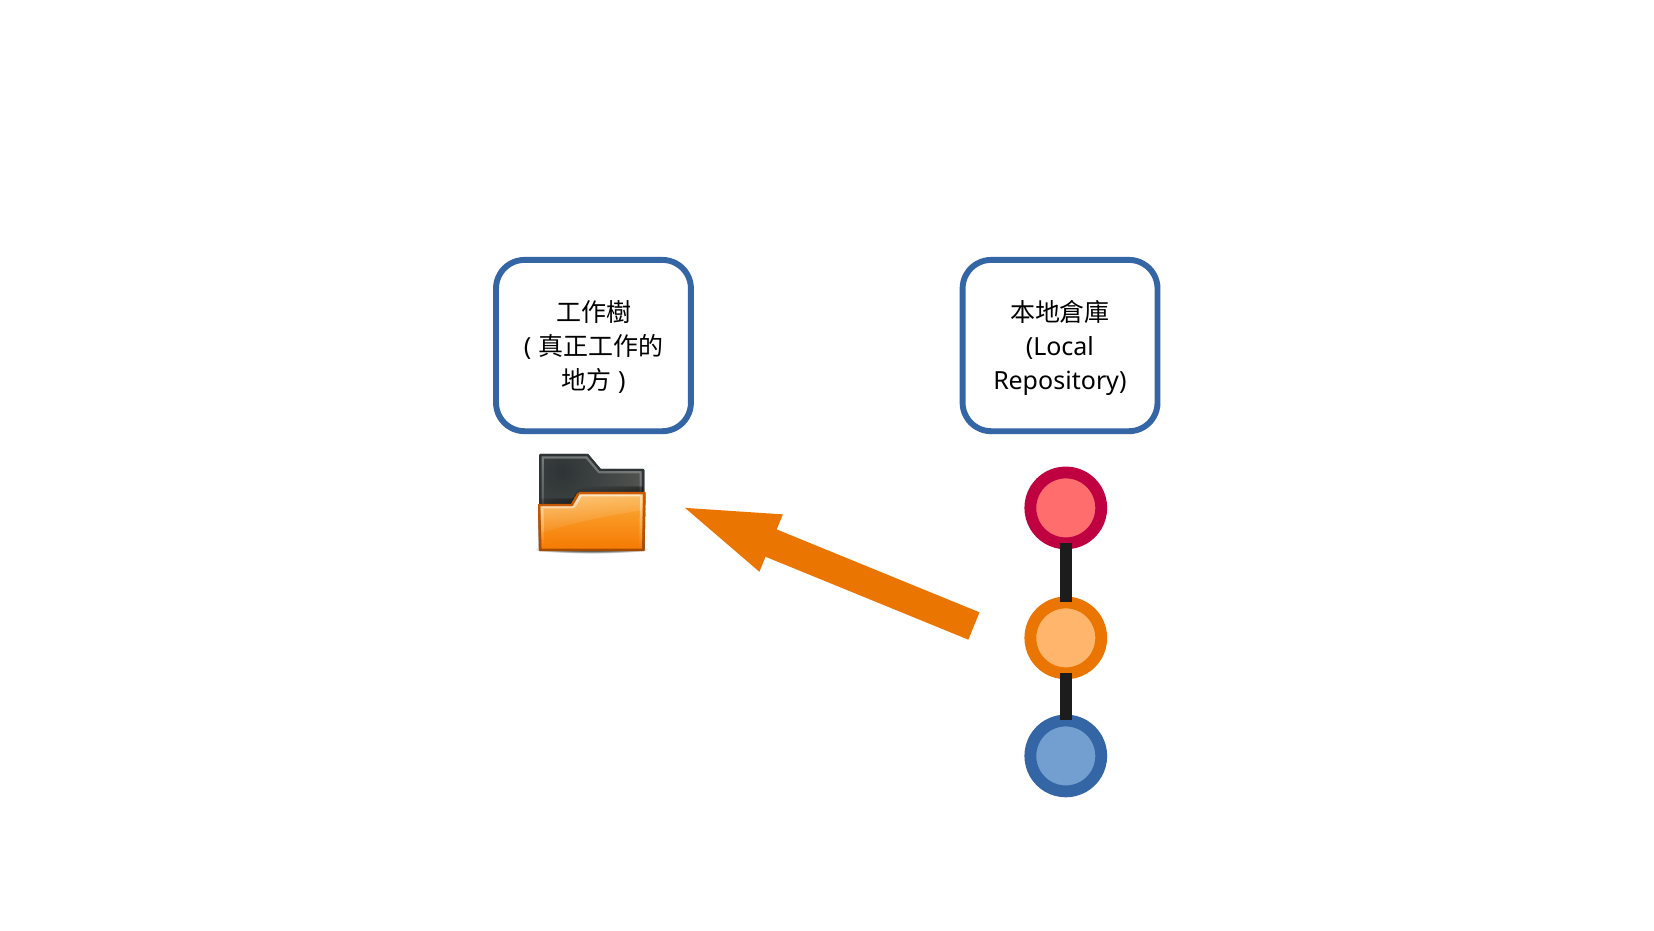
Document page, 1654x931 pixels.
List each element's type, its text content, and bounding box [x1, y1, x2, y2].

text_box [1030, 720, 1102, 792]
text_box 本地倉庫 (Local Repository) [962, 259, 1158, 432]
picture [534, 444, 650, 560]
text_box [1030, 602, 1102, 673]
text_box [1030, 472, 1102, 543]
text_box 工作樹 (真正工作的地方) [496, 259, 691, 432]
